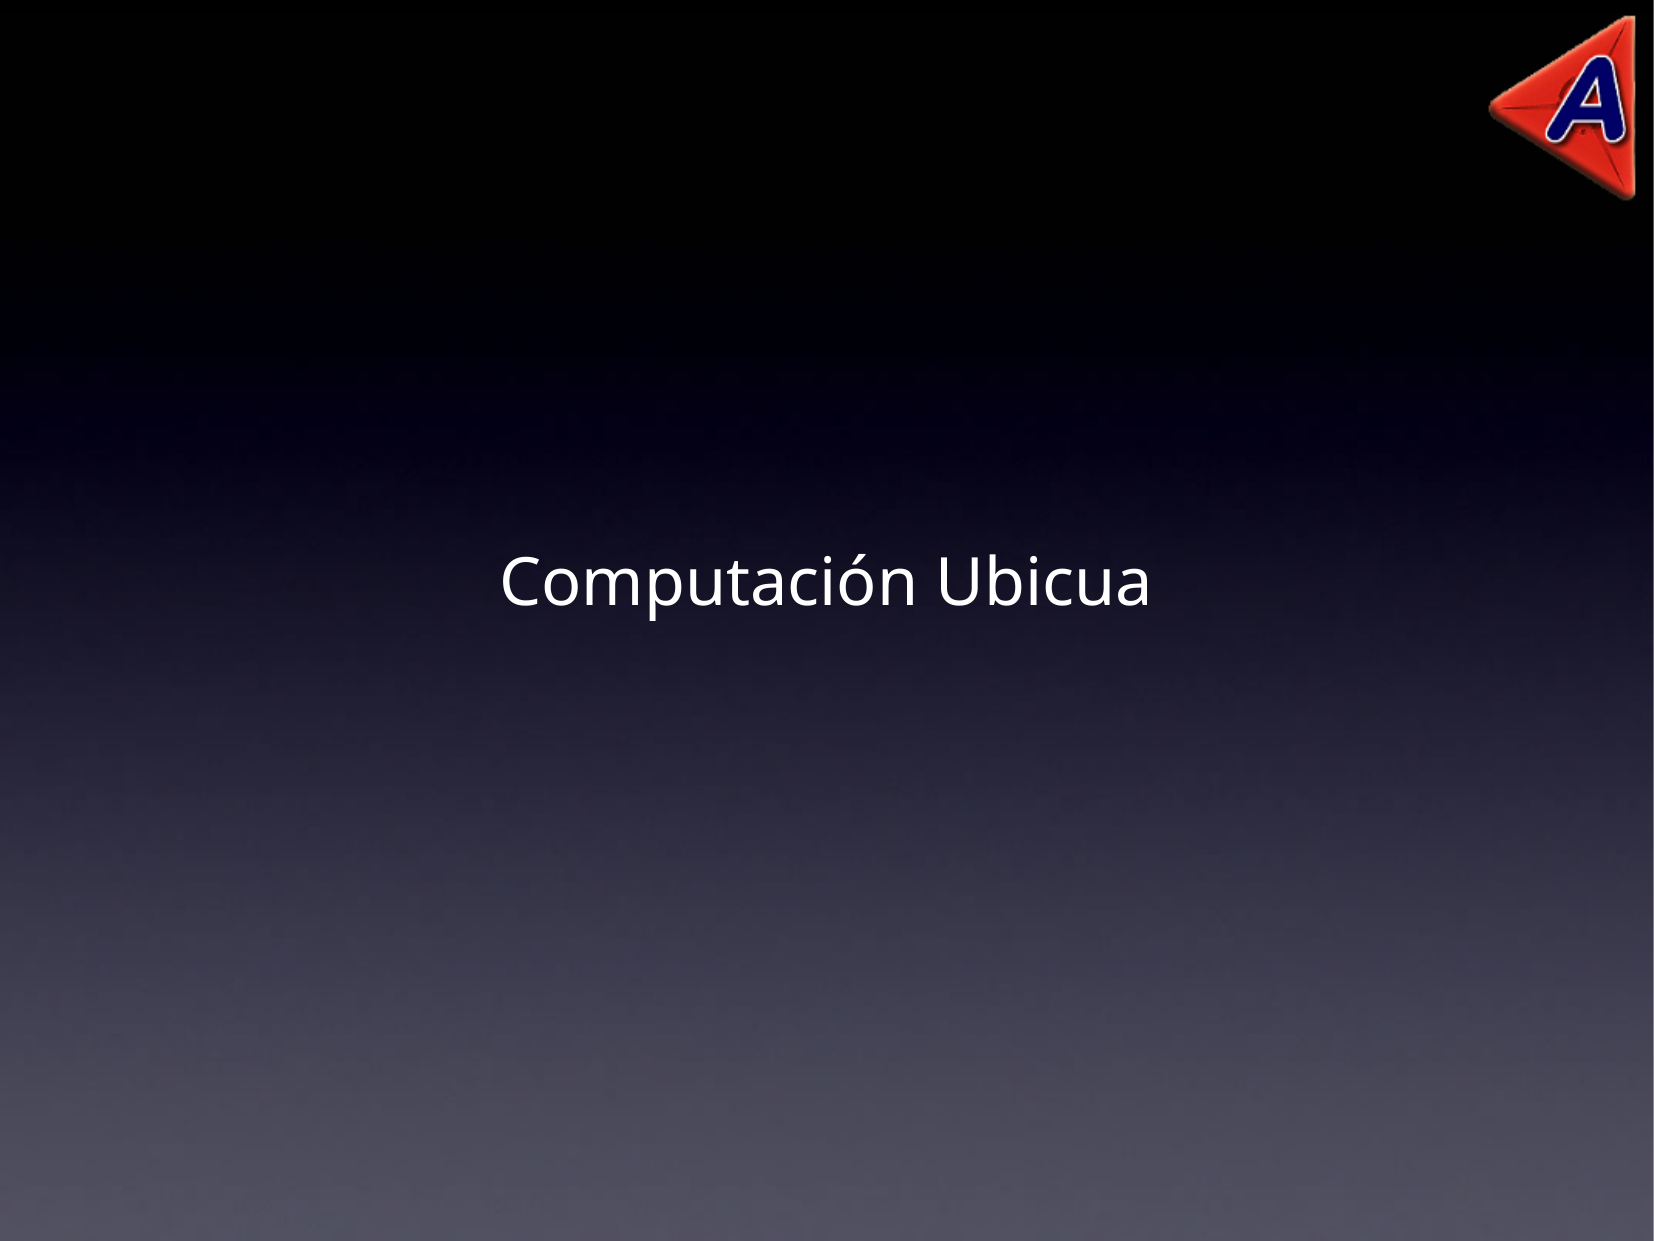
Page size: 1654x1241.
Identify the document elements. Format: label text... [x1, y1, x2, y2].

subtitle Computación Ubicua [82, 56, 1571, 1102]
picture [0, 0, 1654, 1241]
